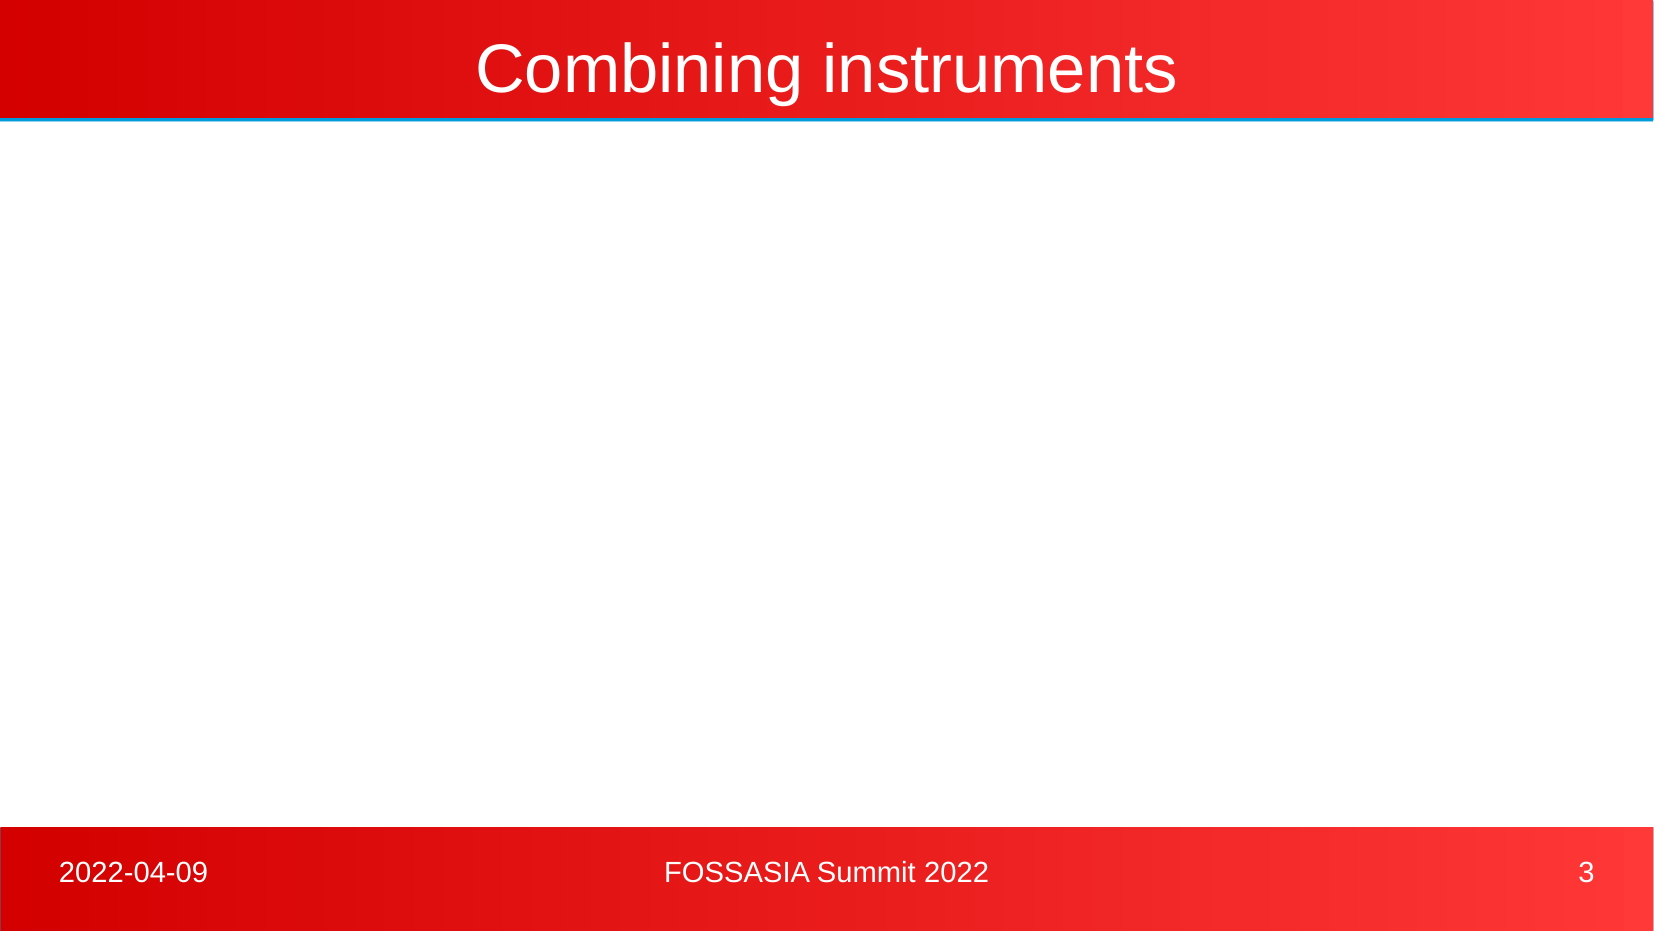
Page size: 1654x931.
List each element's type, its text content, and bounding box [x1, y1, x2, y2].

title Combining instruments [59, 29, 1595, 108]
